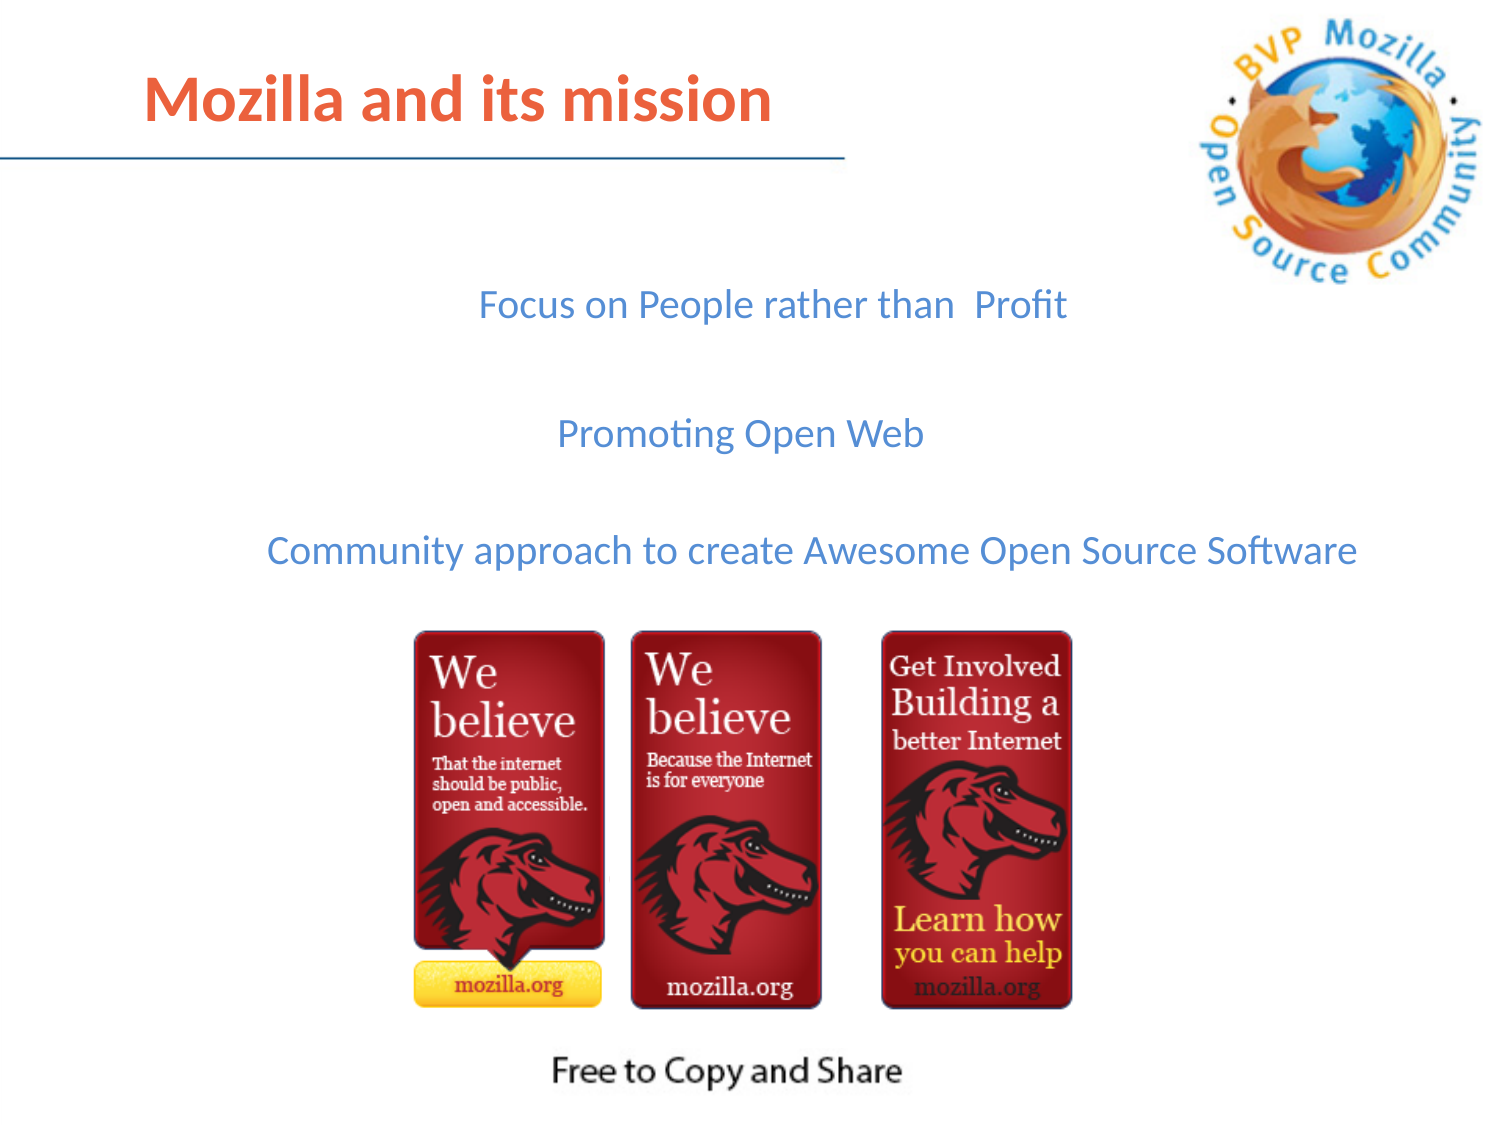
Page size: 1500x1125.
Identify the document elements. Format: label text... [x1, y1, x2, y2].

text_box Focus on People rather than Profit [363, 269, 1184, 335]
text_box Community approach to create Awesome Open Source Software [252, 515, 1374, 581]
text_box Promoting Open Web [542, 398, 940, 464]
picture [0, 0, 1500, 1125]
text_box Mozilla and its mission [0, 46, 919, 142]
